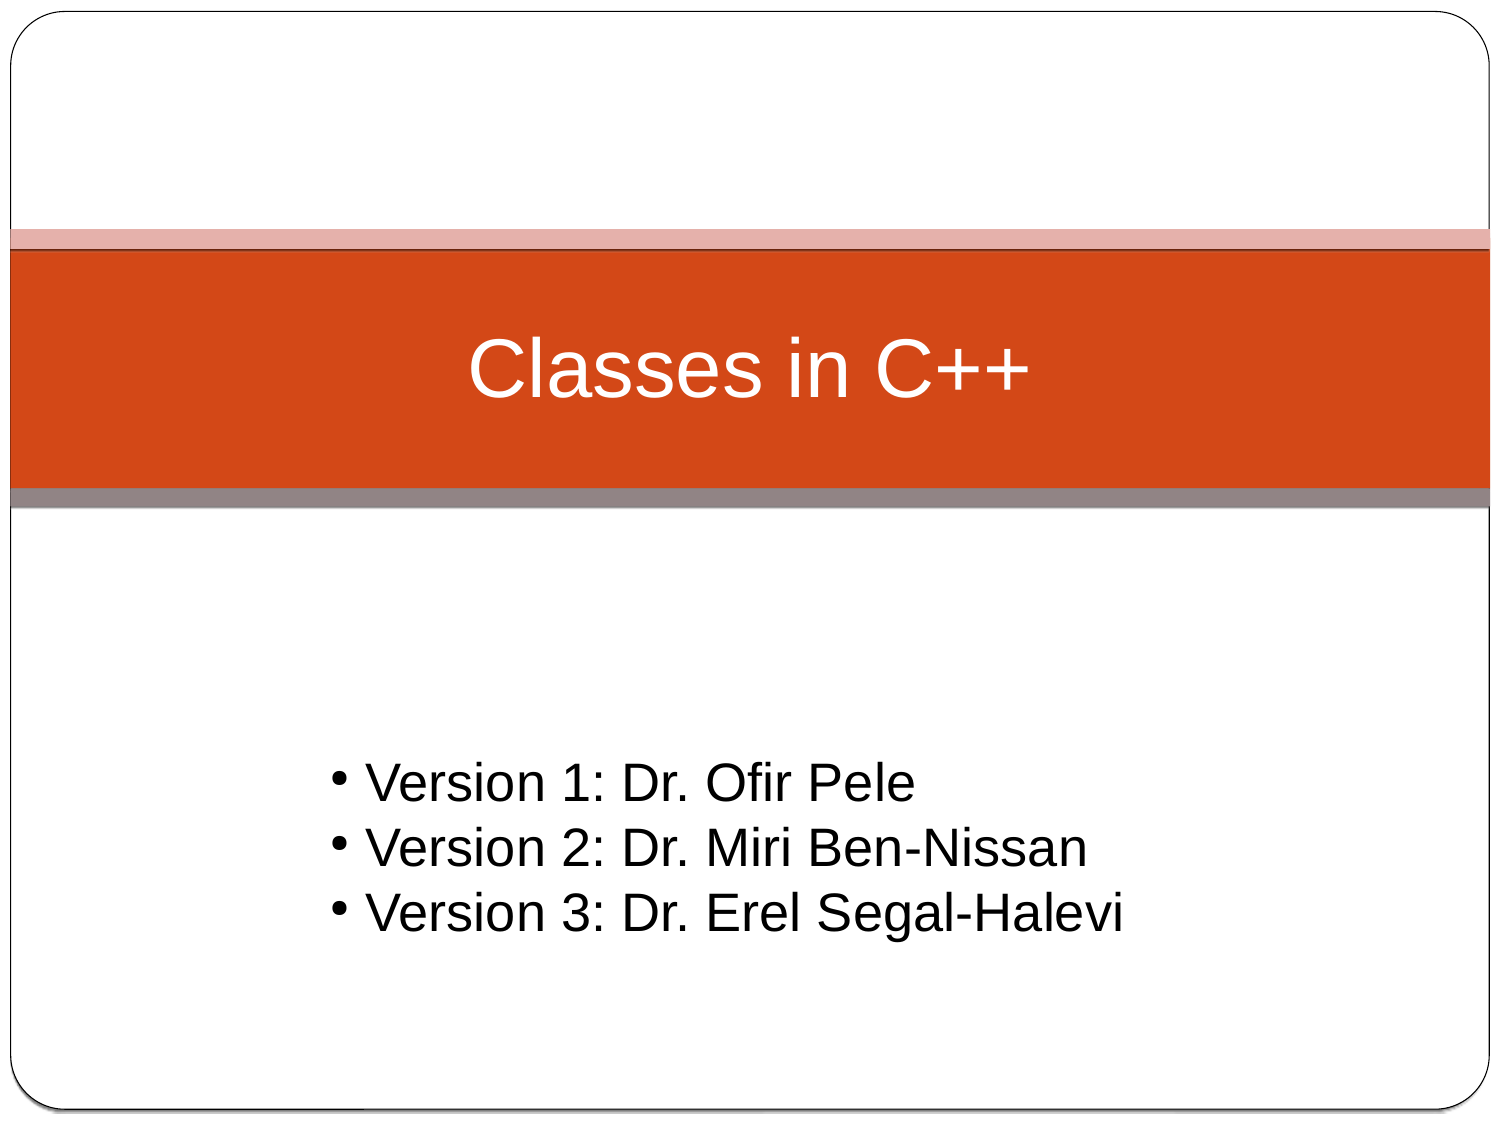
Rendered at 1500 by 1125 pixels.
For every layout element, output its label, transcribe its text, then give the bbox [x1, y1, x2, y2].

text_box Version 1: Dr. Ofir Pele Version 2: Dr. Miri Ben-Nissan Version 3: Dr. Erel Segal-Halevi [315, 675, 1170, 1021]
title Classes in C++ [75, 247, 1425, 489]
